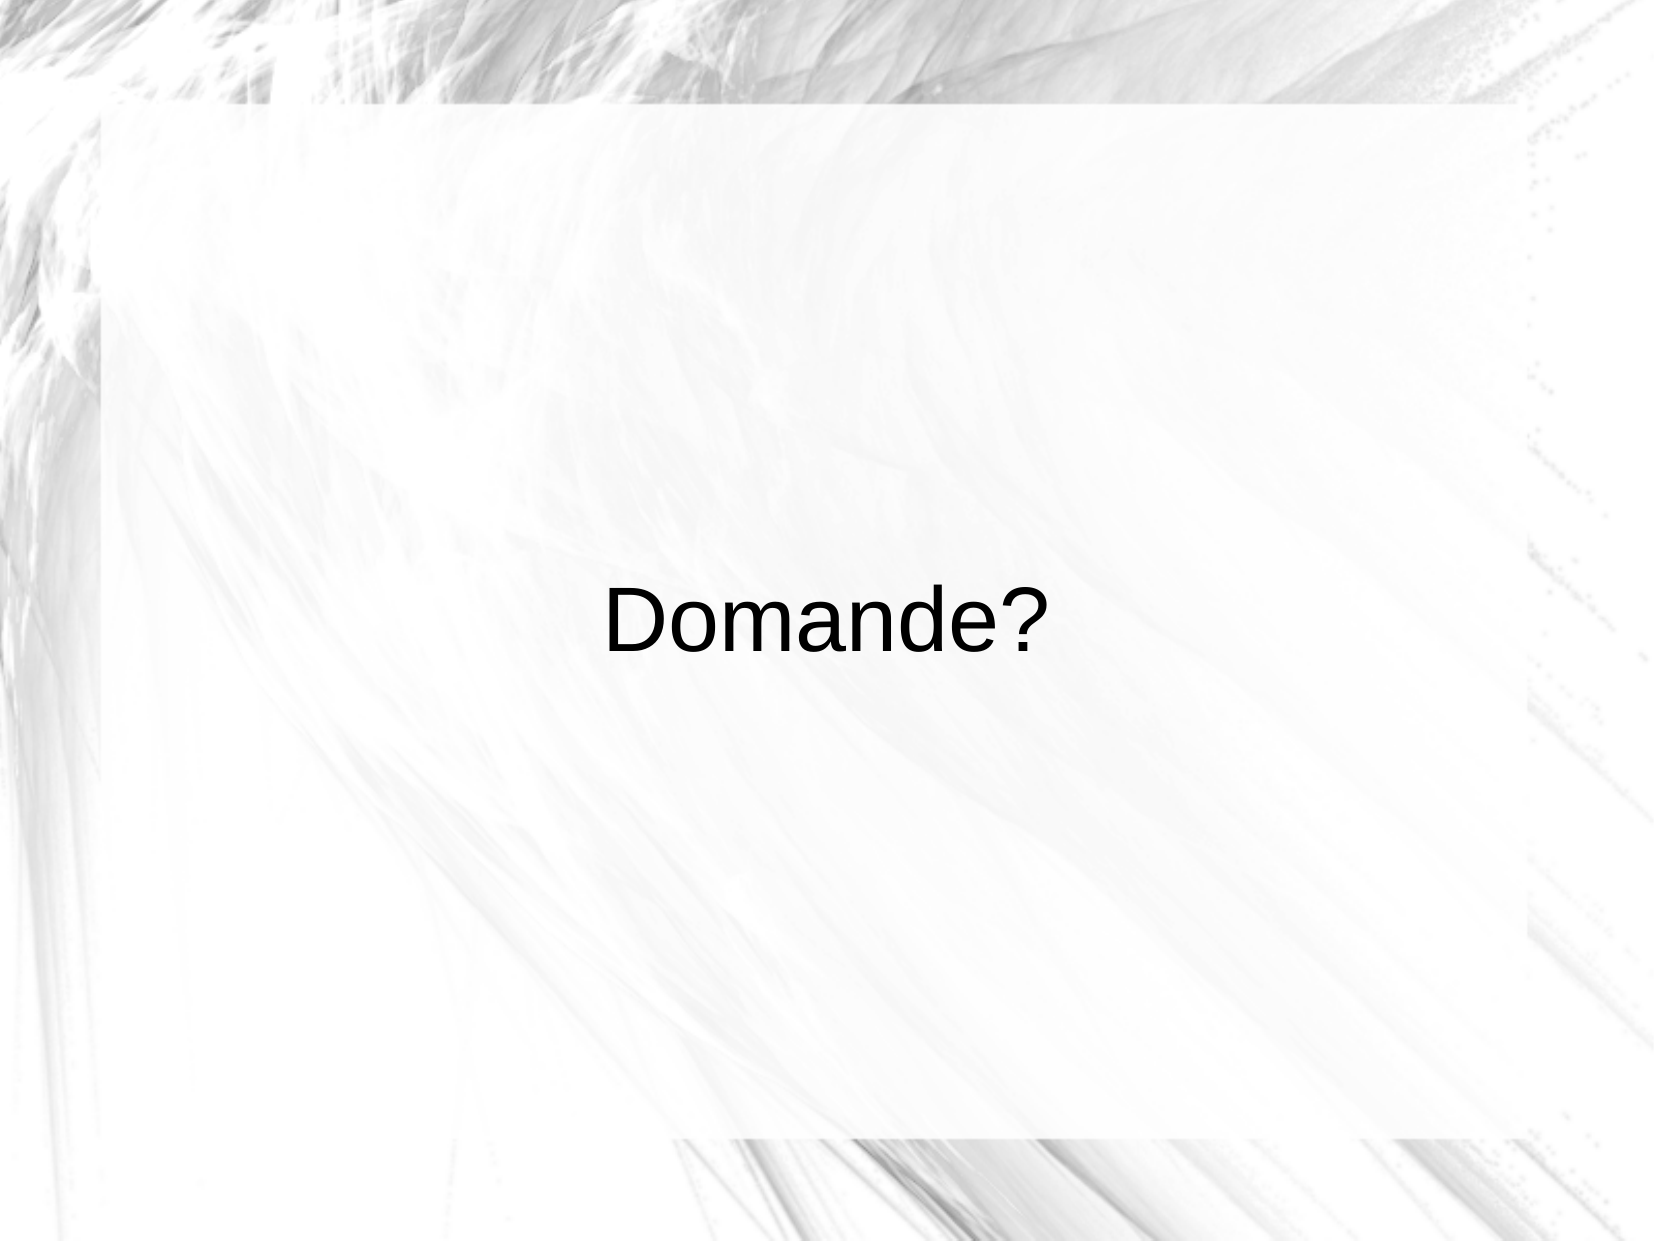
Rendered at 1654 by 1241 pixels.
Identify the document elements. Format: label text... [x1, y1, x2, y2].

title Domande? [132, 536, 1521, 705]
picture [0, 0, 1654, 1241]
